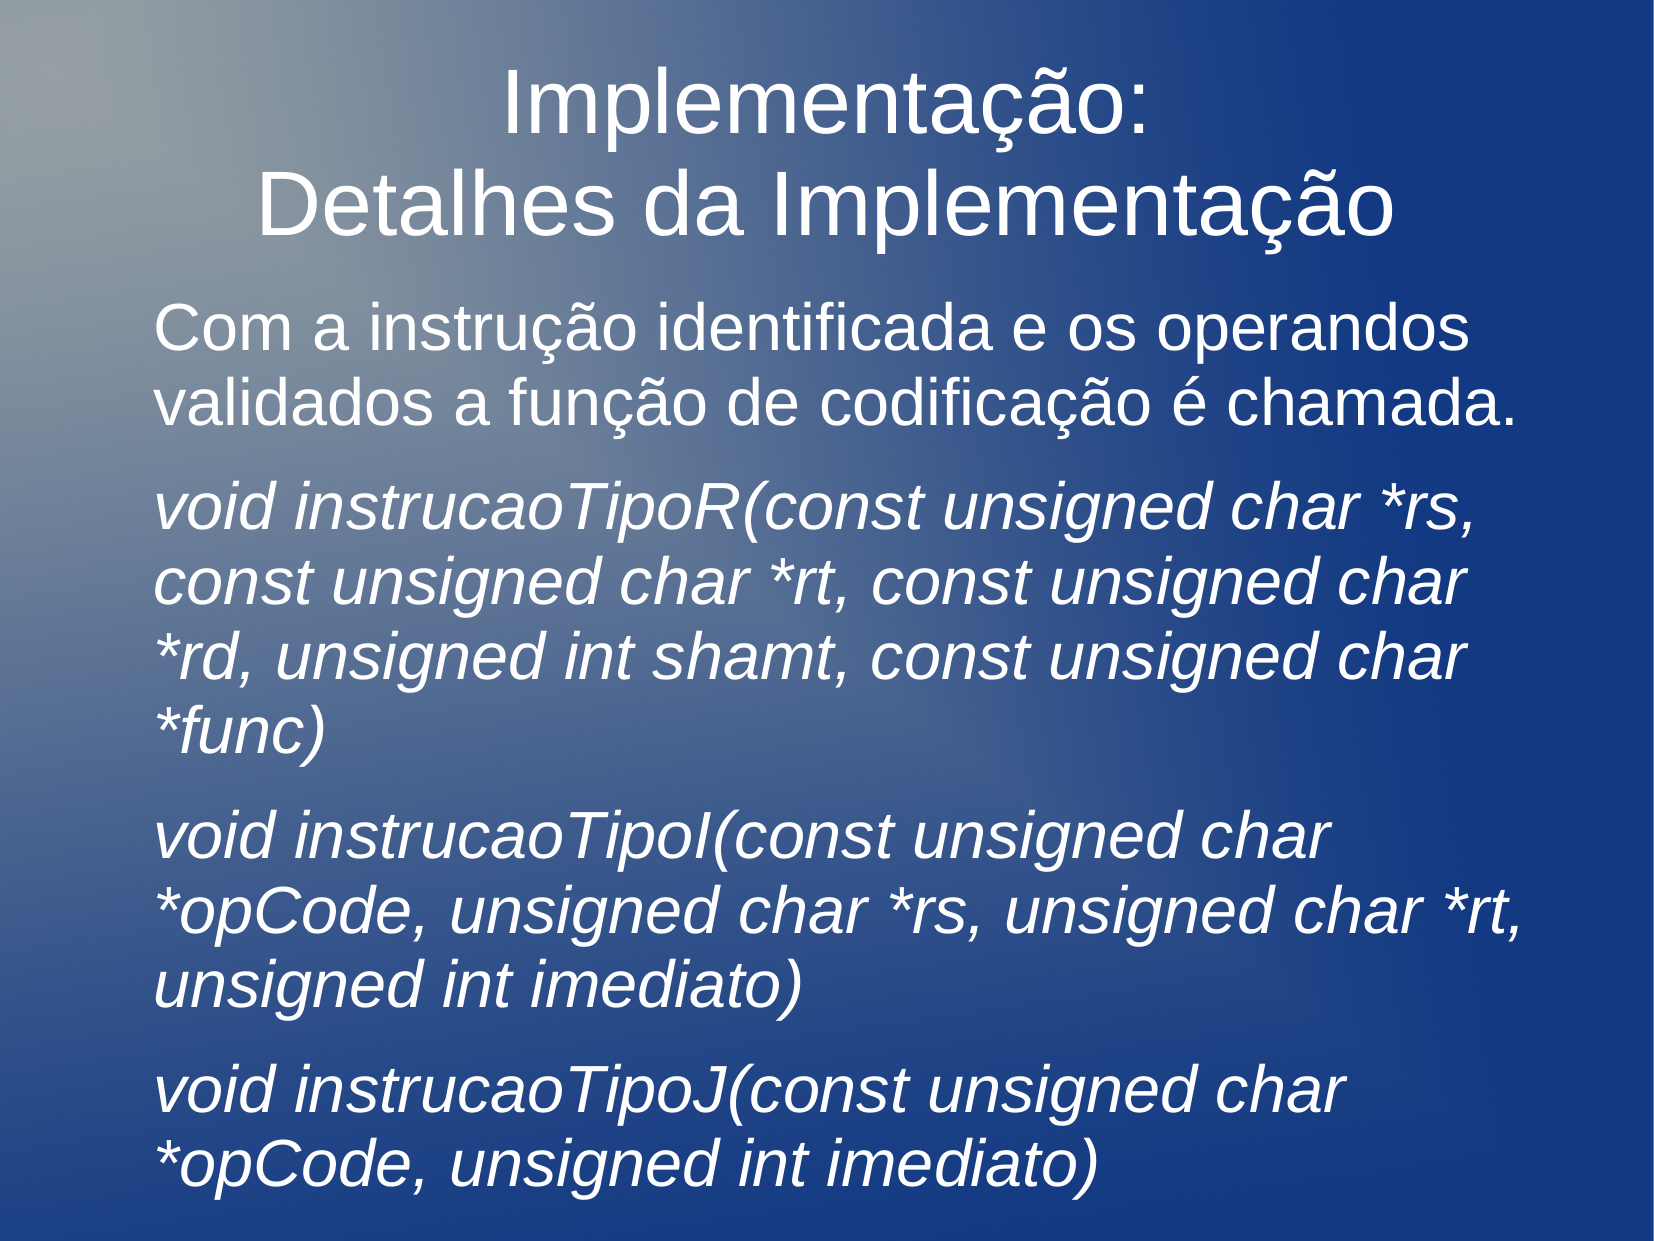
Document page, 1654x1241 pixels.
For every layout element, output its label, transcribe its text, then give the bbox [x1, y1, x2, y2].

picture [0, 0, 1654, 1241]
list Com a instrução identificada e os operandos validados a função de codificação é chamada. void instrucaoTipoR(const unsigned char *rs, const unsigned char *rt, const unsigned char *rd, unsigned int shamt, const unsigned char *func) void instrucaoTipoI(const unsigned char *opCode, unsigned char *rs, unsigned char *rt, unsigned int imediato) void instrucaoTipoJ(const unsigned char *opCode, unsigned int imediato) [82, 290, 1571, 1202]
title Implementação: Detalhes da Implementação [82, 49, 1571, 257]
